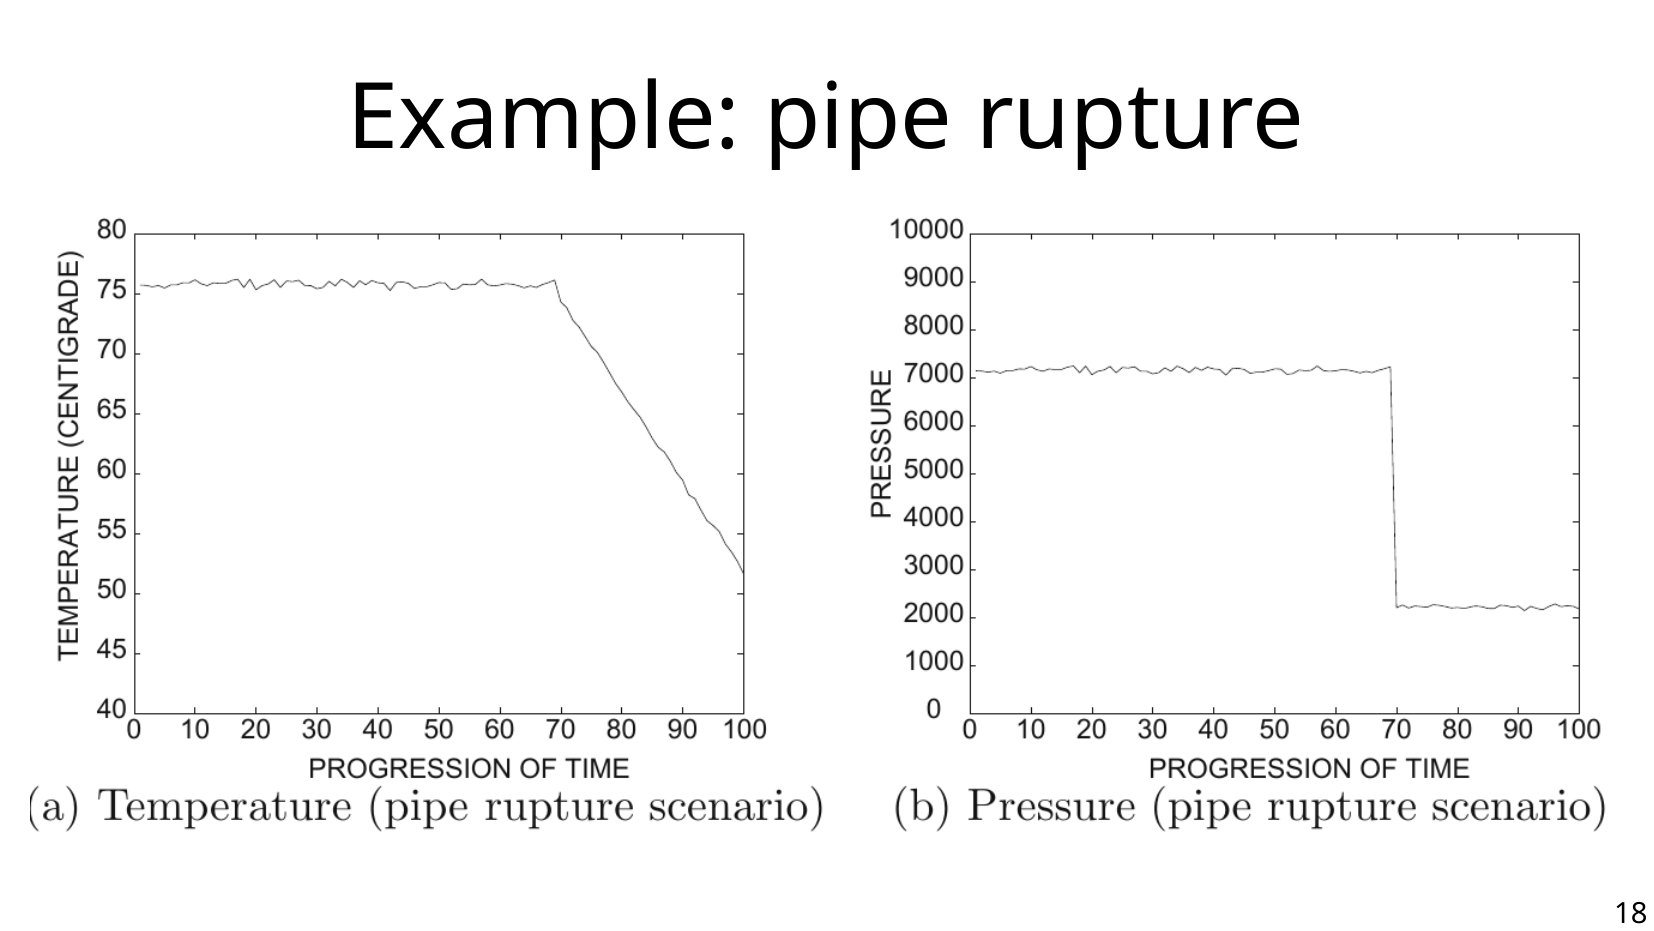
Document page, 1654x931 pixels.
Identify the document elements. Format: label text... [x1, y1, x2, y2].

title Example: pipe rupture [82, 1, 1571, 200]
picture [30, 200, 1610, 838]
